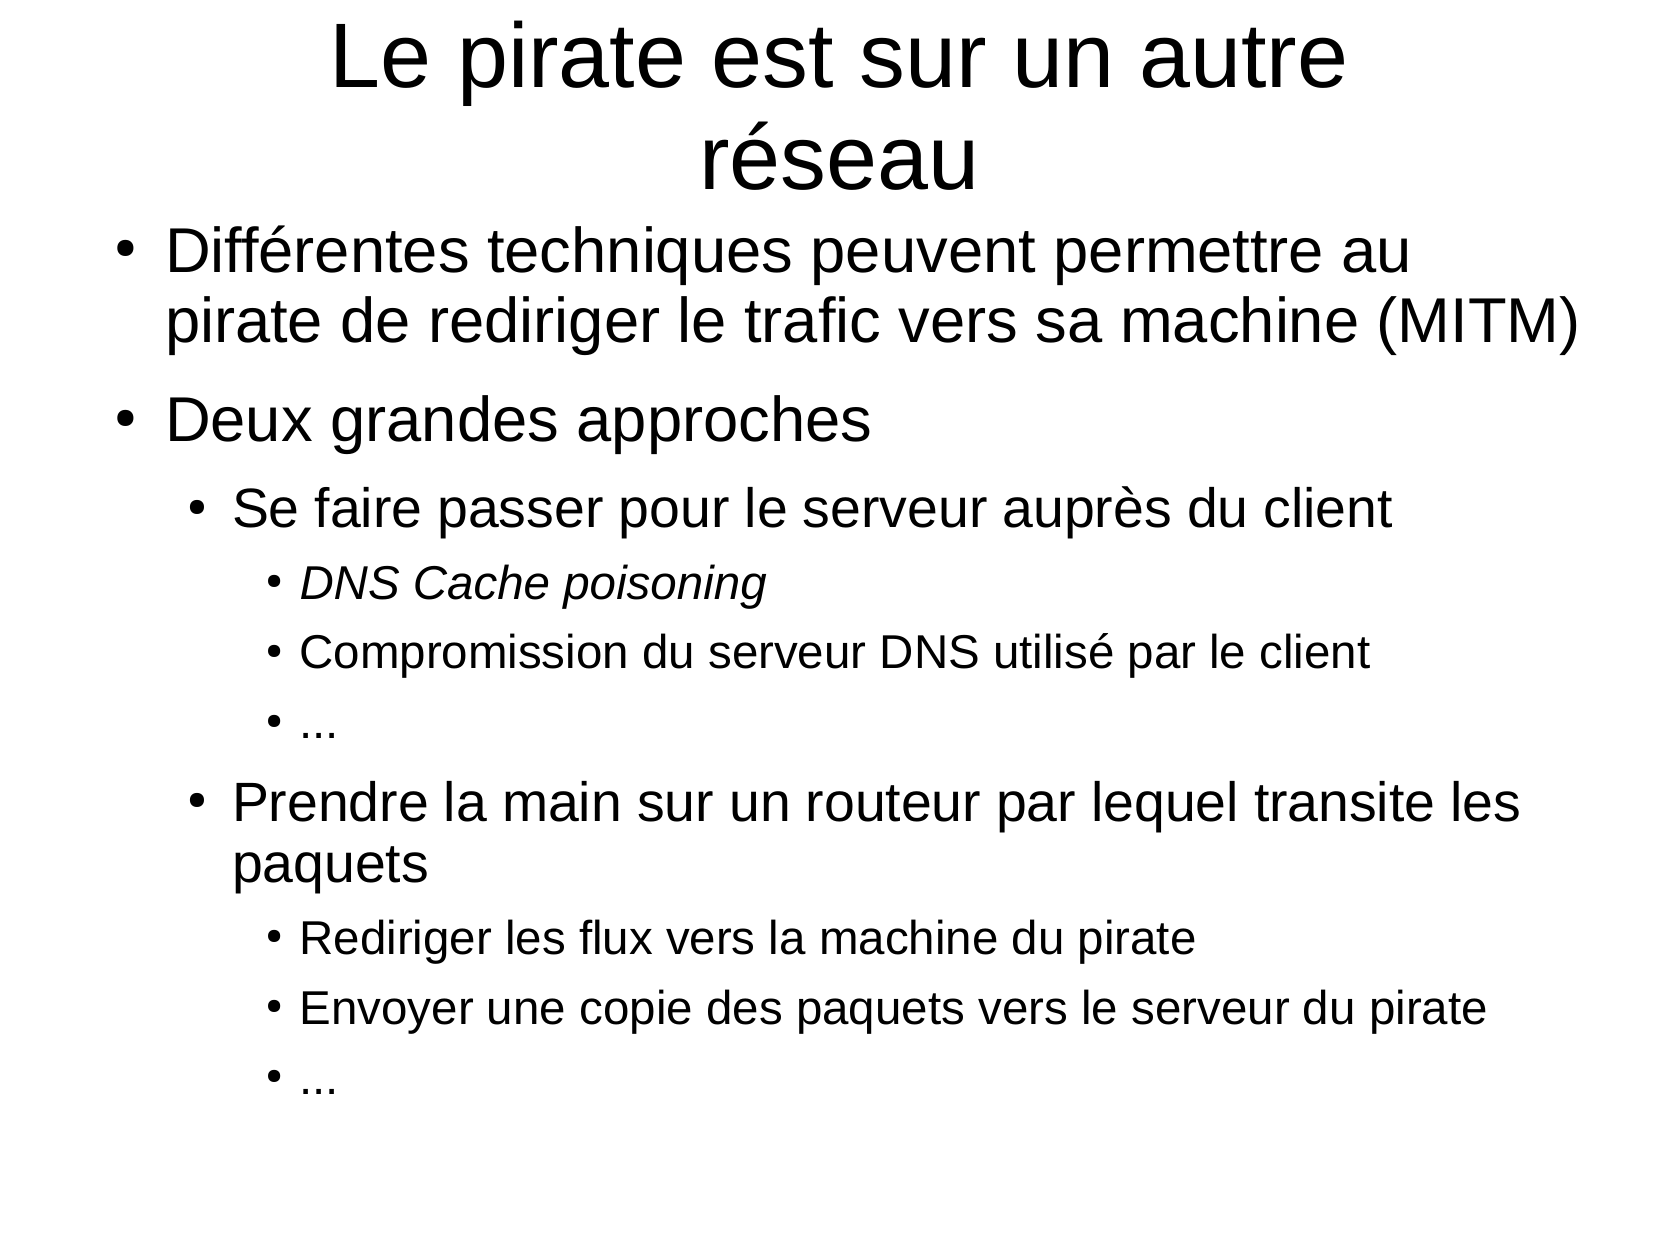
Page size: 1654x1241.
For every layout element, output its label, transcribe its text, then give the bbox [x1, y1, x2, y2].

list Différentes techniques peuvent permettre au pirate de rediriger le trafic vers sa machine (MITM) Deux grandes approches Se faire passer pour le serveur auprès du client DNS Cache poisoning Compromission du serveur DNS utilisé par le client ... Prendre la main sur un routeur par lequel transite les paquets Rediriger les flux vers la machine du pirate Envoyer une copie des paquets vers le serveur du pirate ... [97, 214, 1586, 1119]
title Le pirate est sur un autre réseau [247, 4, 1433, 210]
